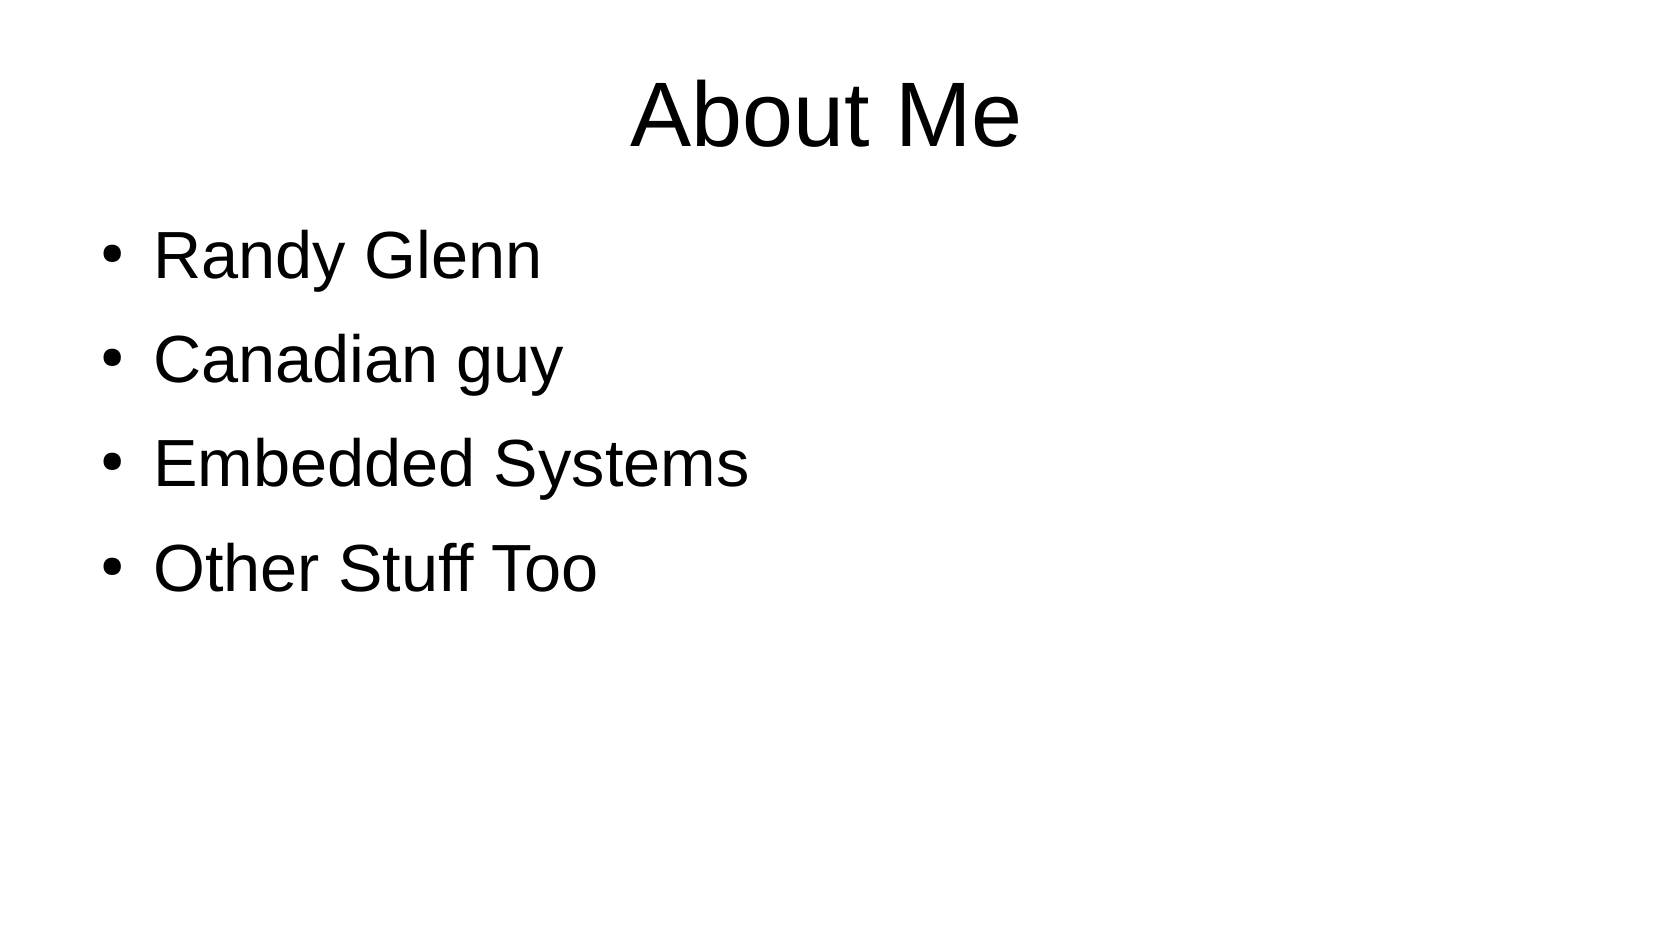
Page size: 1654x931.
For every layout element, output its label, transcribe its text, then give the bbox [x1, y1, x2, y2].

title About Me [82, 37, 1571, 193]
list Randy Glenn Canadian guy Embedded Systems Other Stuff Too [82, 217, 1571, 758]
